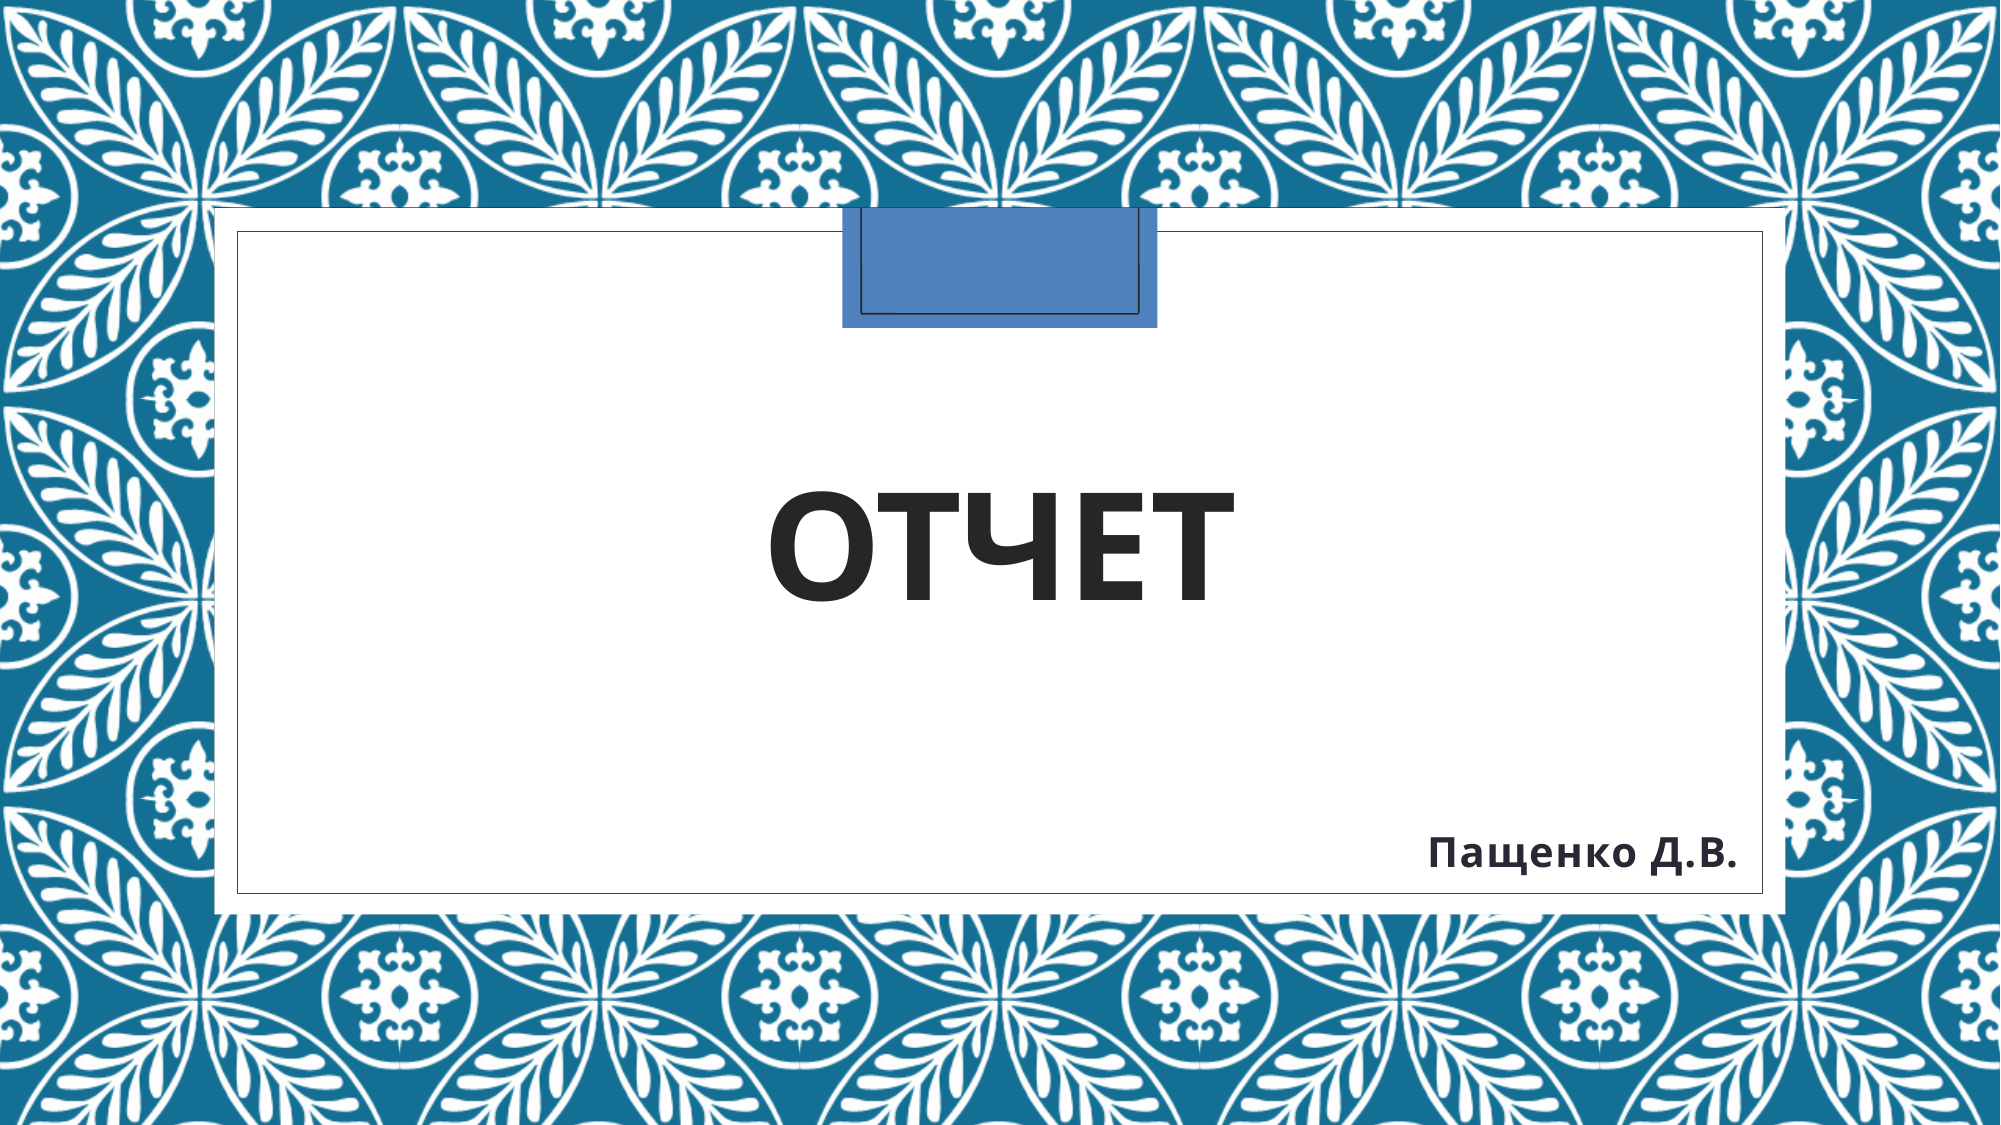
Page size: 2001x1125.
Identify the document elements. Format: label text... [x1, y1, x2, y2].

text_box Пащенко Д.В. [249, 768, 1754, 925]
text_box Отчет [256, 342, 1744, 768]
picture [0, 0, 2000, 1125]
